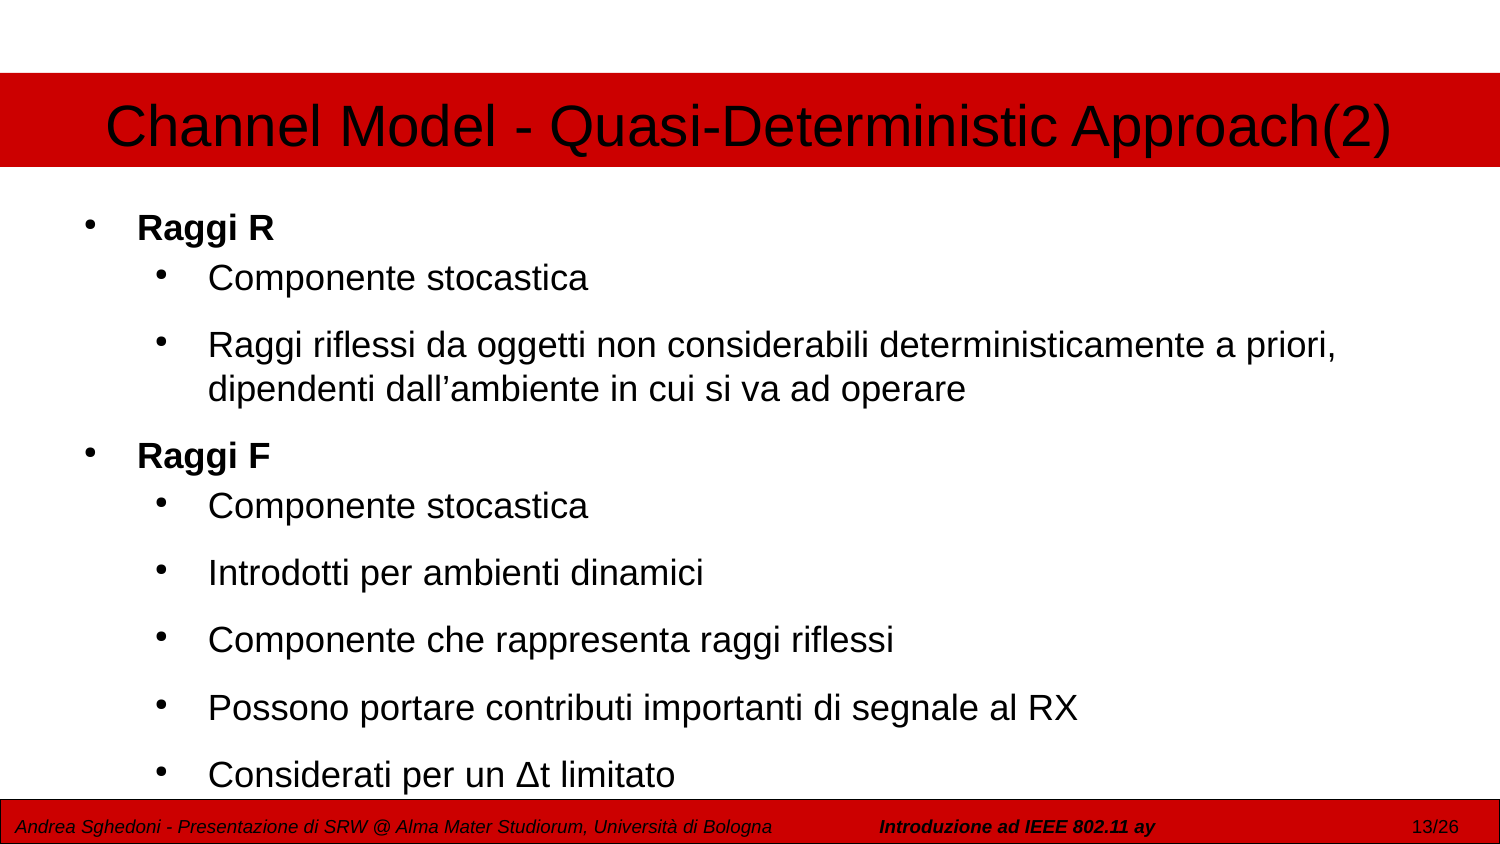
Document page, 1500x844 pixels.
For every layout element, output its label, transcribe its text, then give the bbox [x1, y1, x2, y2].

title Andrea Sghedoni - Presentazione di SRW @ Alma Mater Studiorum, Università di Bologna Introduzione ad IEEE 802.11 ay 13/26 [0, 799, 1500, 844]
title Channel Model - Quasi-Deterministic Approach(2) [0, 72, 1500, 167]
list Raggi R Componente stocastica Raggi riflessi da oggetti non considerabili deterministicamente a priori, dipendenti dall’ambiente in cui si va ad operare Raggi F Componente stocastica Introdotti per ambienti dinamici Componente che rappresenta raggi riflessi Possono portare contributi importanti di segnale al RX Considerati per un Δt limitato [51, 189, 1449, 750]
